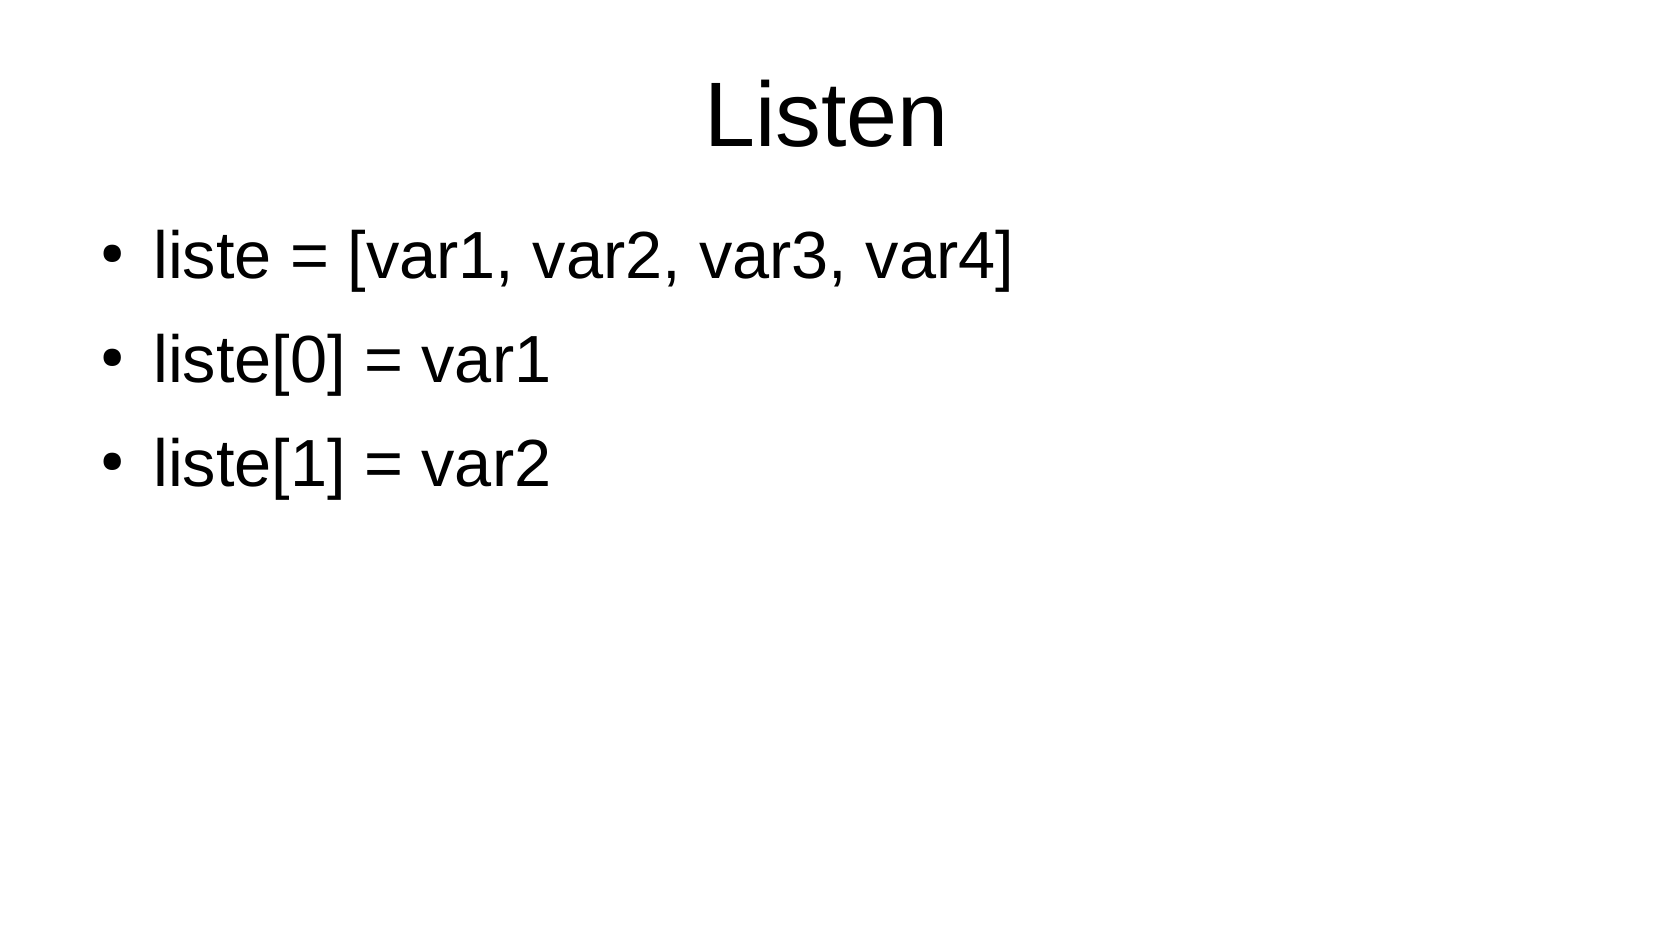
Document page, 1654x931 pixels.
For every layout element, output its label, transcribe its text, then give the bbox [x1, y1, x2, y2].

list liste = [var1, var2, var3, var4] liste[0] = var1 liste[1] = var2 [82, 217, 1571, 758]
title Listen [82, 37, 1571, 193]
